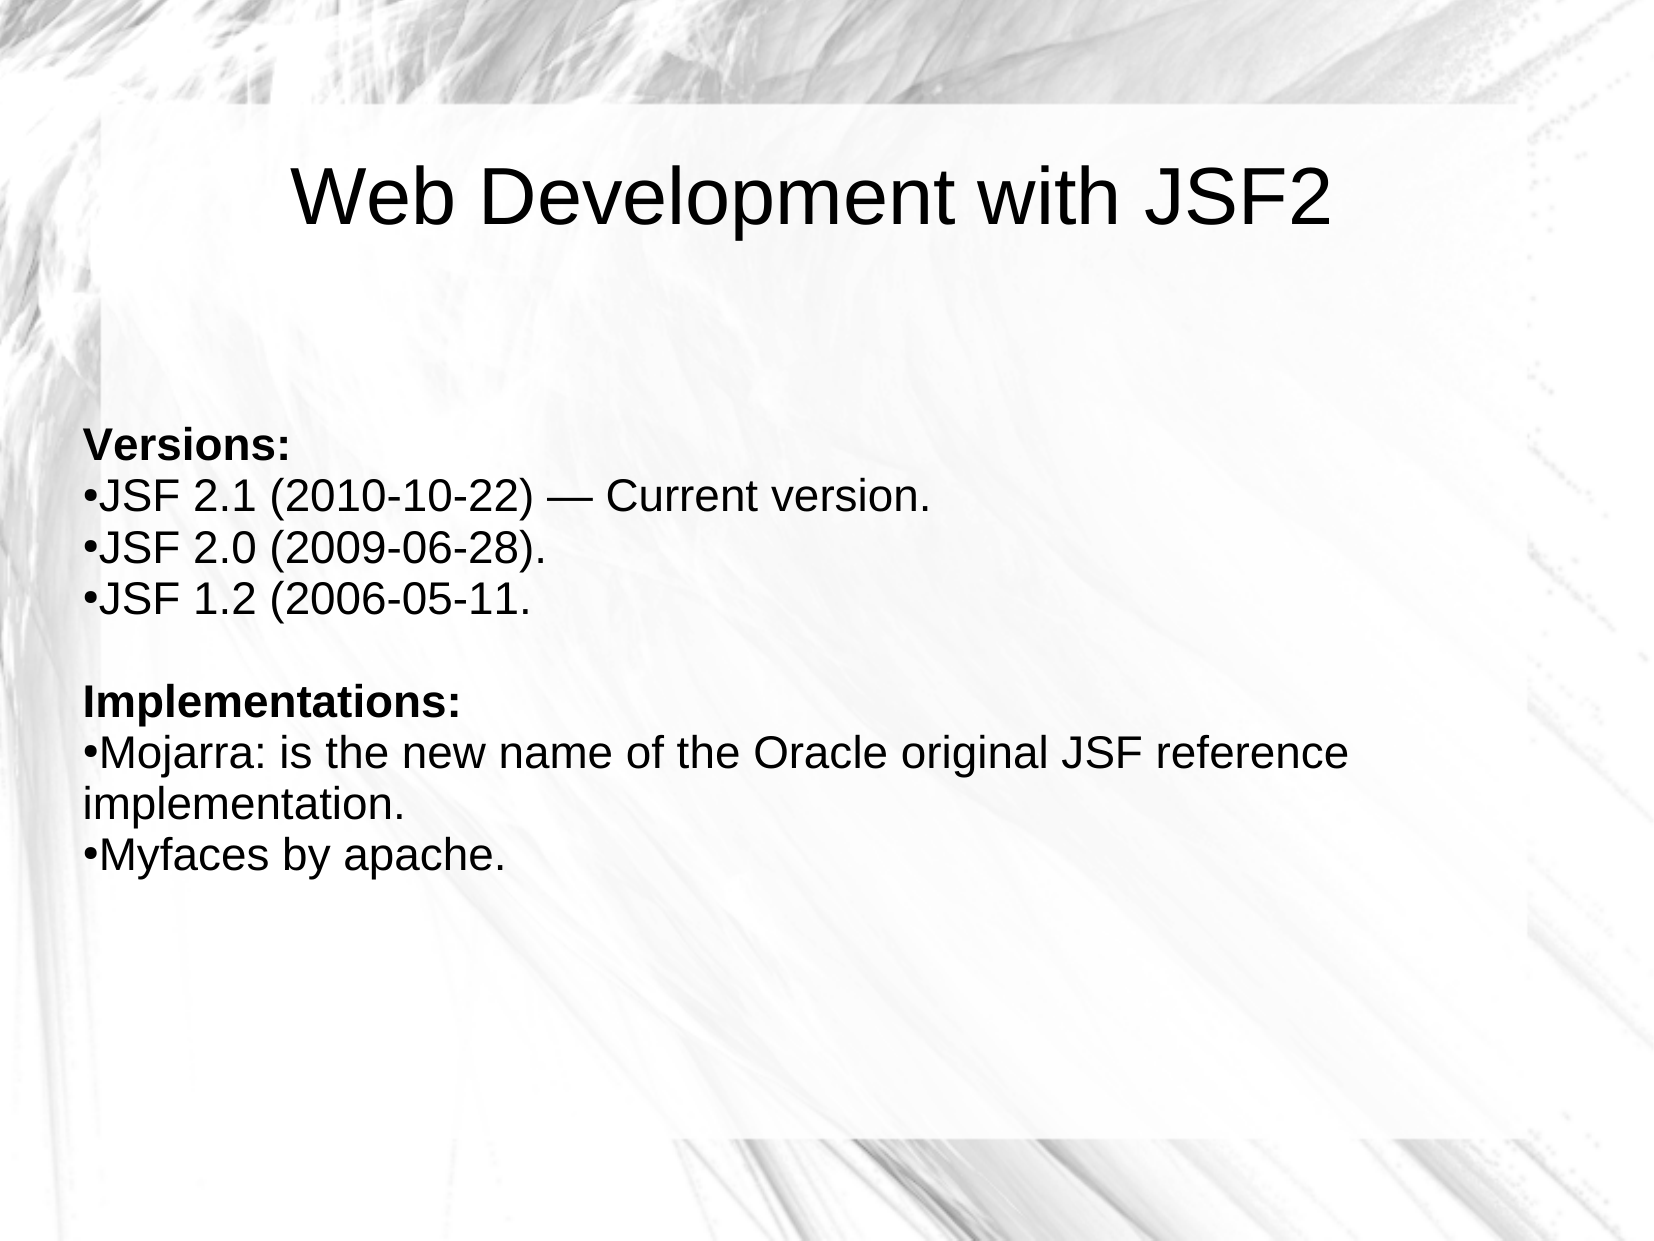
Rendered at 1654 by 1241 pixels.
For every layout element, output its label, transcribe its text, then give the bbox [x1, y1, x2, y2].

title Web Development with JSF2 [118, 112, 1506, 281]
subtitle Versions: JSF 2.1 (2010-10-22) — Current version. JSF 2.0 (2009-06-28). JSF 1.2 (2006-05-11. Implementations: Mojarra: is the new name of the Oracle original JSF reference implementation. Myfaces by apache. [82, 290, 1538, 1010]
picture [0, 0, 1654, 1241]
